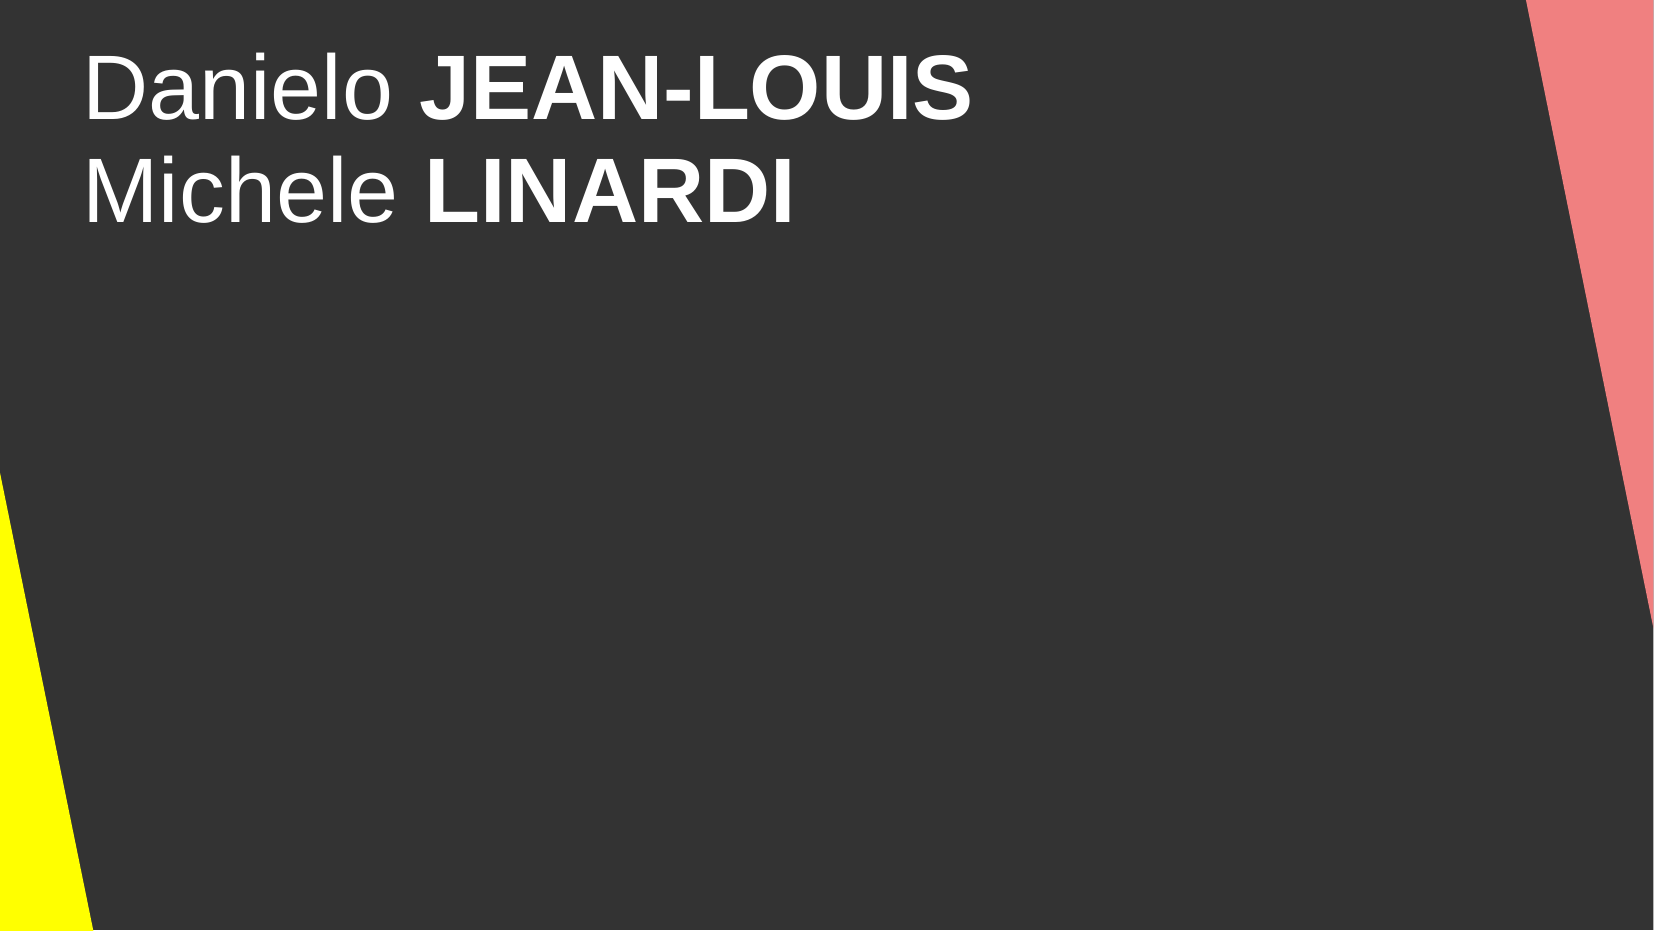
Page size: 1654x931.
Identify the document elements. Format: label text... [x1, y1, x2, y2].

subtitle Danielo JEAN-LOUIS Michele LINARDI [82, 36, 1571, 758]
text_box [0, 472, 94, 931]
text_box [1525, 0, 1654, 632]
